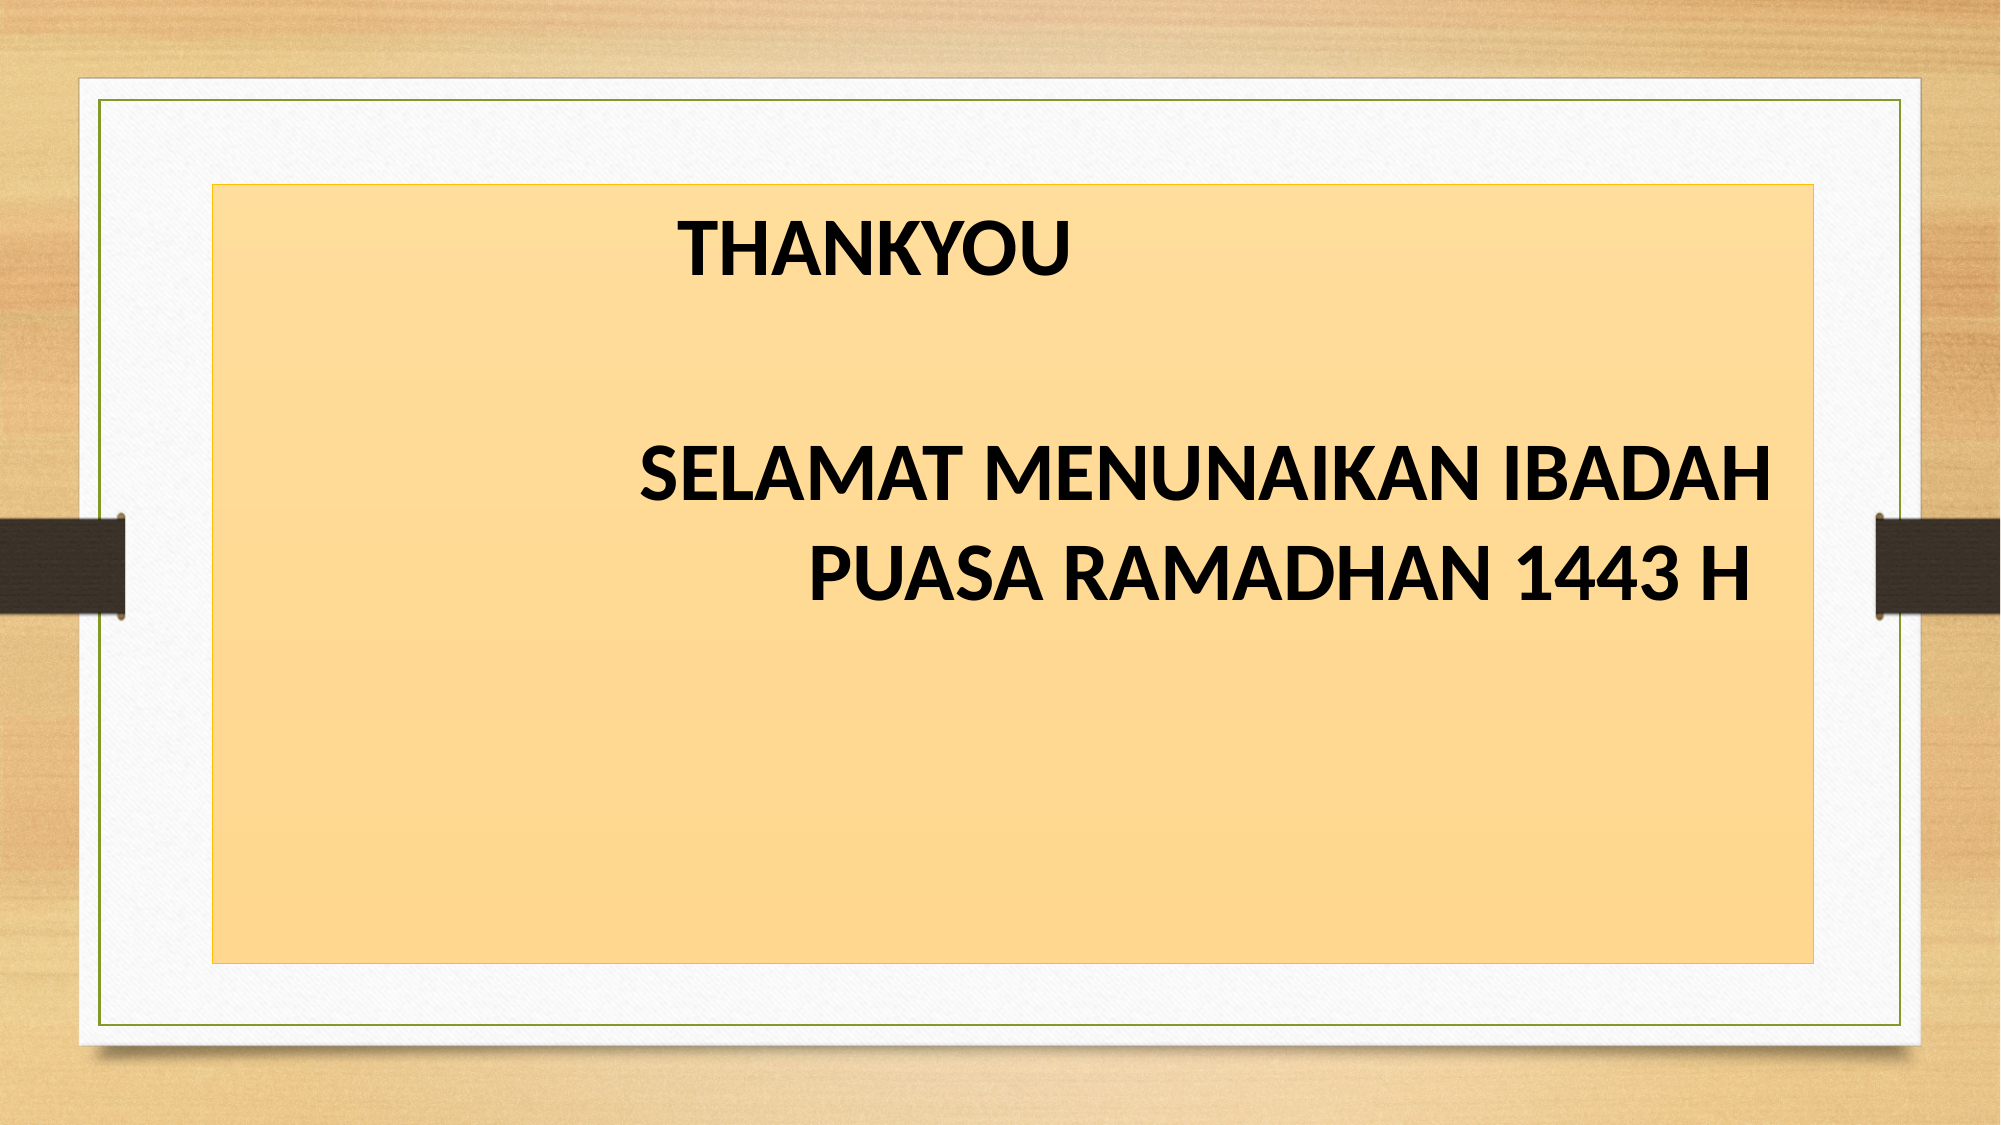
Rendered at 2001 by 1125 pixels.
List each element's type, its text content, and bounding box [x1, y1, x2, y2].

list THANKYOU SELAMAT MENUNAIKAN IBADAH PUASA RAMADHAN 1443 H [212, 184, 1814, 964]
